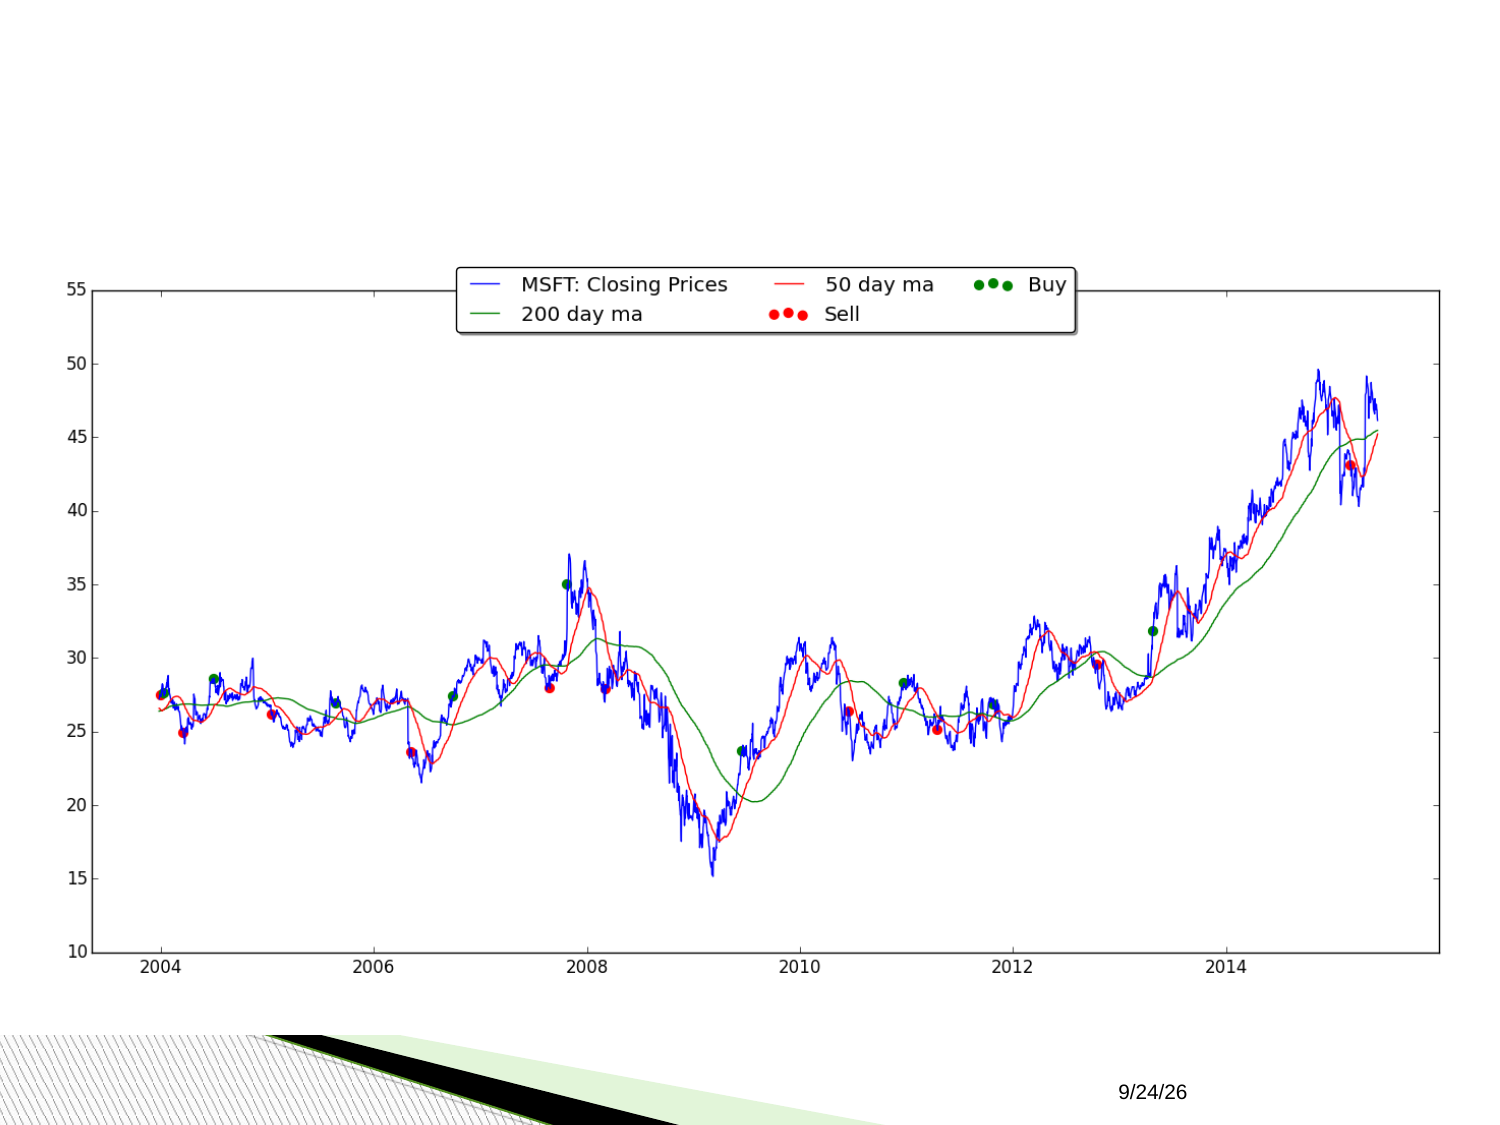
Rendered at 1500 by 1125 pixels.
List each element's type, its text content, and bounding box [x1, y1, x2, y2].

slide_number 6/10/15 [1103, 1051, 1419, 1112]
picture [0, 208, 1500, 1125]
